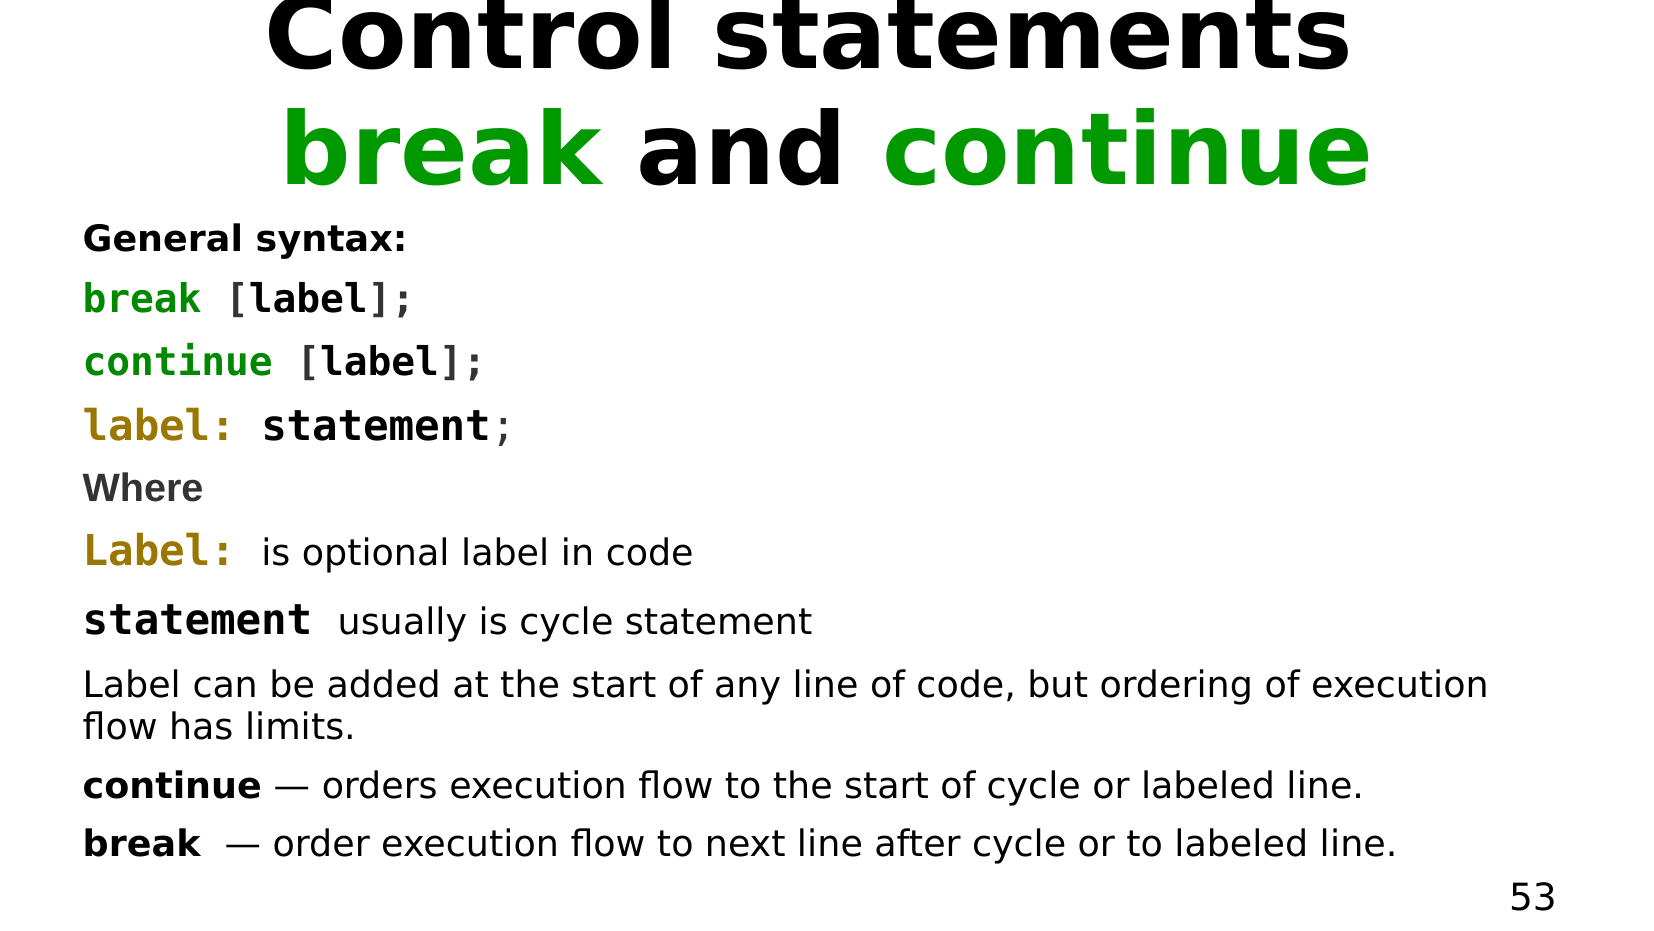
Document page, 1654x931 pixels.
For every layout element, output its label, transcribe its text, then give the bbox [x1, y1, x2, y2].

title Control statements break and continue [82, 0, 1571, 208]
list General syntax: break [label]; continue [label]; label: statement; Where Label: is optional label in code statement usually is cycle statement Label can be added at the start of any line of code, but ordering of execution flow has limits. continue — orders execution flow to the start of cycle or labeled line. break — order execution flow to next line after cycle or to labeled line. [82, 217, 1538, 869]
